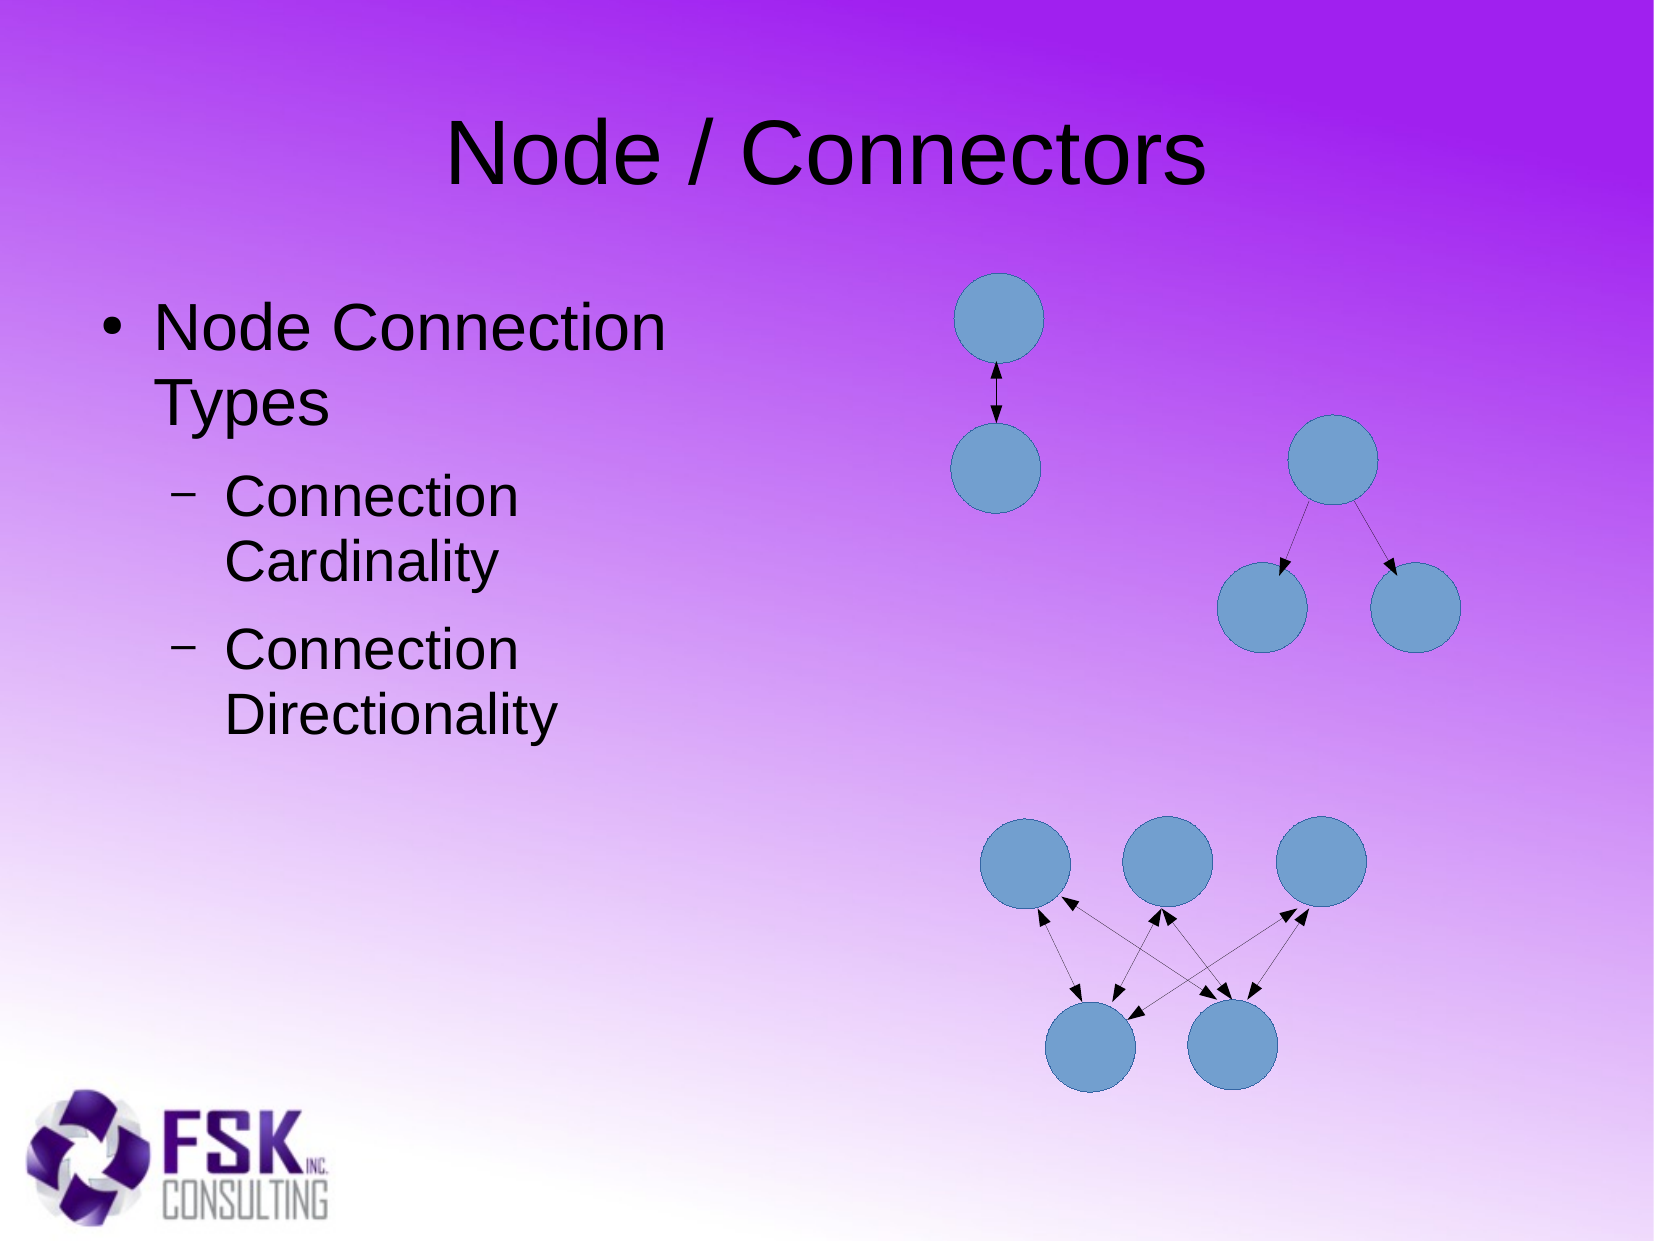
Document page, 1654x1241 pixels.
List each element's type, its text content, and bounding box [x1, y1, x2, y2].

text_box [950, 423, 1041, 514]
text_box [980, 818, 1071, 909]
text_box [1217, 562, 1308, 653]
text_box [1287, 414, 1379, 505]
list Node Connection Types Connection Cardinality Connection Directionality [82, 290, 809, 1010]
text_box [1045, 1002, 1136, 1093]
text_box [1370, 562, 1461, 653]
text_box [1122, 816, 1213, 907]
text_box [953, 273, 1045, 364]
text_box [1276, 816, 1367, 907]
picture [0, 0, 1654, 1241]
text_box [1187, 999, 1278, 1090]
title Node / Connectors [82, 49, 1571, 257]
